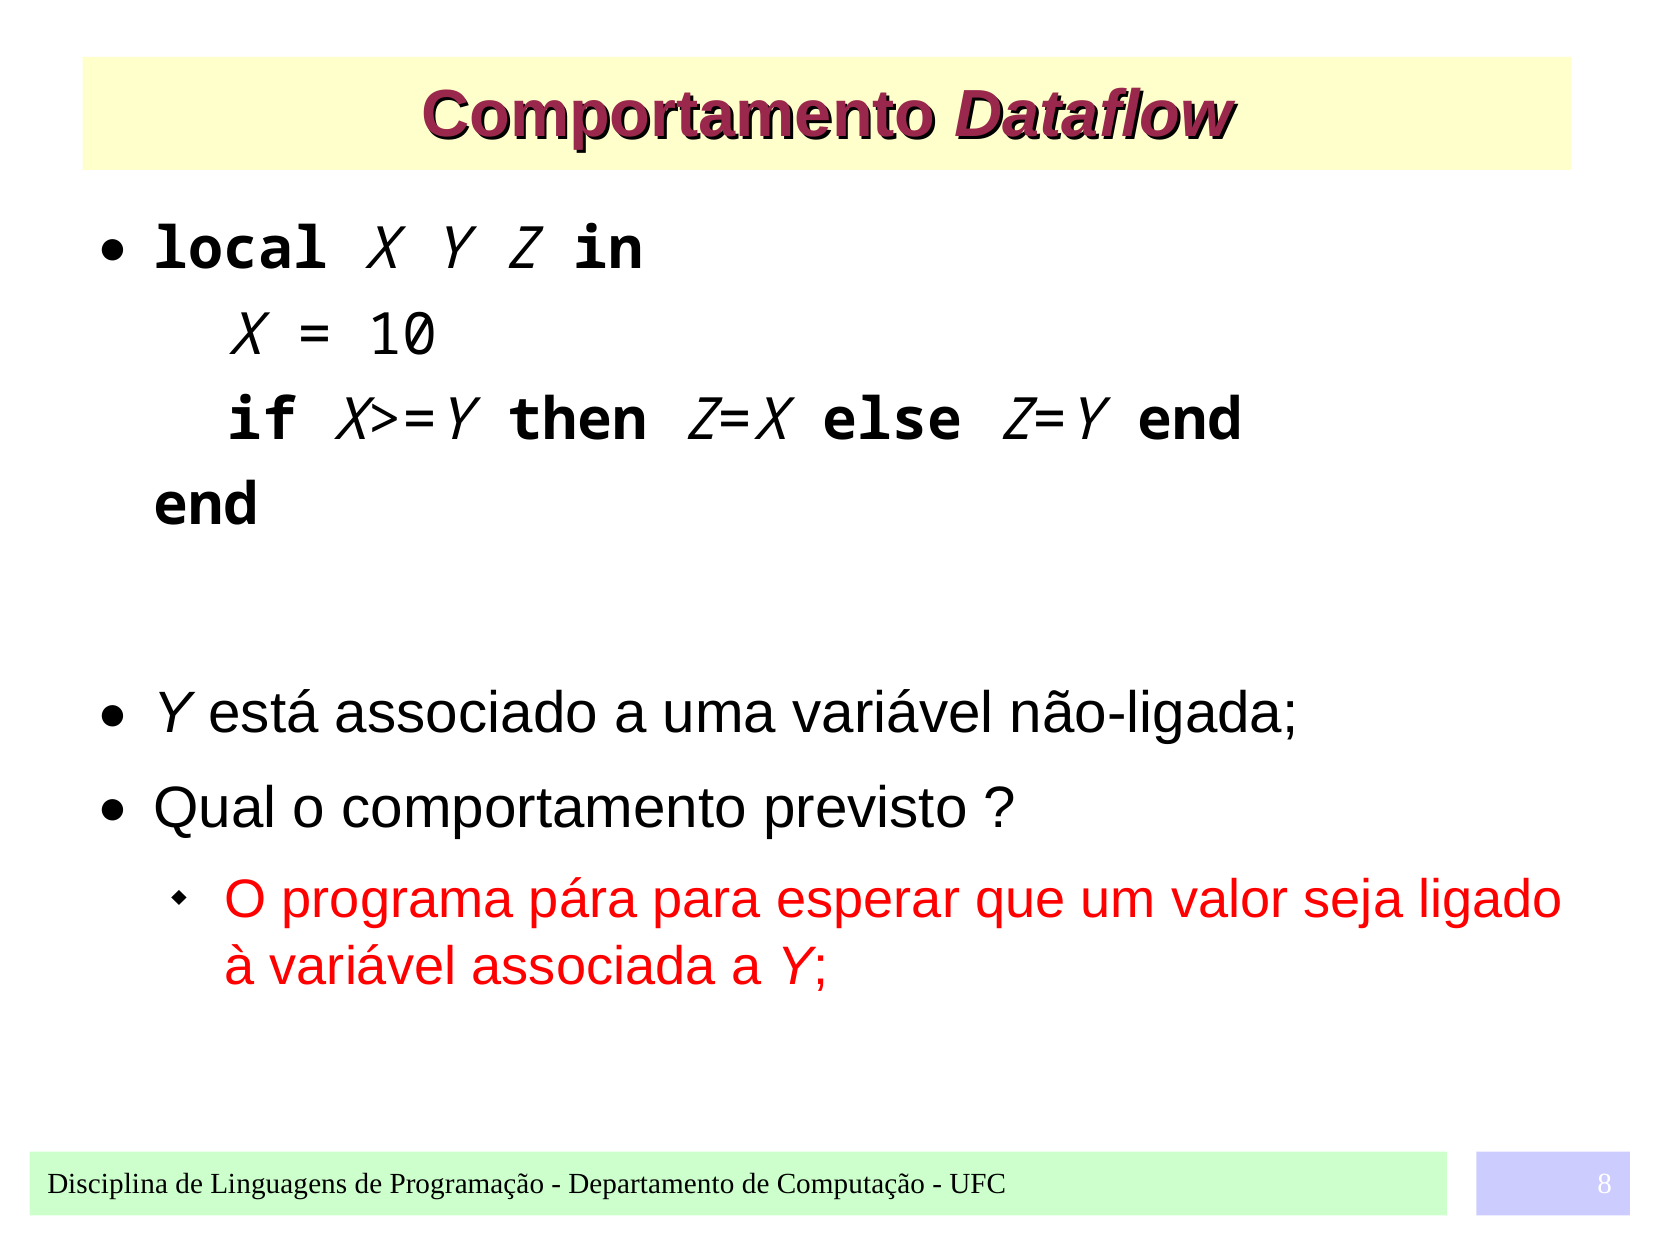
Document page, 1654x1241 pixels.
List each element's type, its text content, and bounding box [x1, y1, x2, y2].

title Comportamento Dataflow [82, 56, 1571, 170]
list local X Y Z in X = 10 if X>=Y then Z=X else Z=Y end end Y está associado a uma variável não-ligada; Qual o comportamento previsto ? O programa pára para esperar que um valor seja ligado à variável associada a Y; [82, 206, 1571, 1137]
